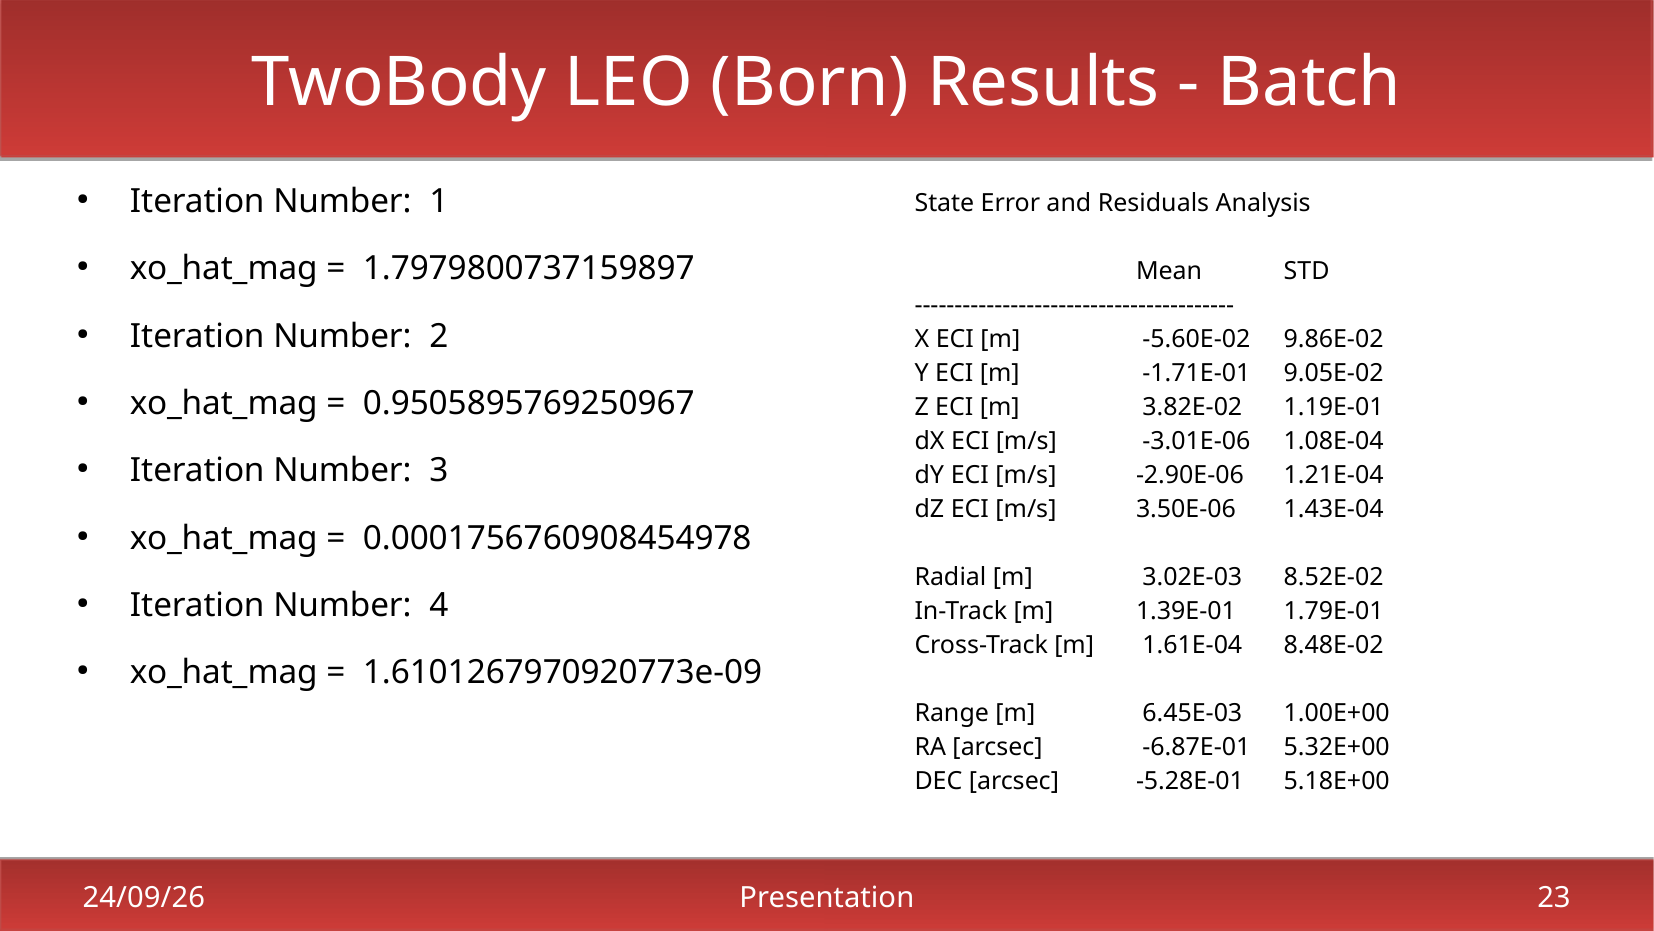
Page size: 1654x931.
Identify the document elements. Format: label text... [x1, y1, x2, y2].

picture [0, 0, 1654, 161]
list Iteration Number: 1 xo_hat_mag = 1.7979800737159897 Iteration Number: 2 xo_hat_mag = 0.9505895769250967 Iteration Number: 3 xo_hat_mag = 0.0001756760908454978 Iteration Number: 4 xo_hat_mag = 1.6101267970920773e-09 [59, 177, 809, 792]
title TwoBody LEO (Born) Results - Batch [59, 23, 1595, 133]
picture [0, 857, 1654, 931]
text_box State Error and Residuals Analysis Mean STD ---------------------------------------- X ECI [m] -5.60E-02 9.86E-02 Y ECI [m] -1.71E-01 9.05E-02 Z ECI [m] 3.82E-02 1.19E-01 dX ECI [m/s] -3.01E-06 1.08E-04 dY ECI [m/s] -2.90E-06 1.21E-04 dZ ECI [m/s] 3.50E-06 1.43E-04 Radial [m] 3.02E-03 8.52E-02 In-Track [m] 1.39E-01 1.79E-01 Cross-Track [m] 1.61E-04 8.48E-02 Range [m] 6.45E-03 1.00E+00 RA [arcsec] -6.87E-01 5.32E+00 DEC [arcsec] -5.28E-01 5.18E+00 [899, 177, 1595, 798]
